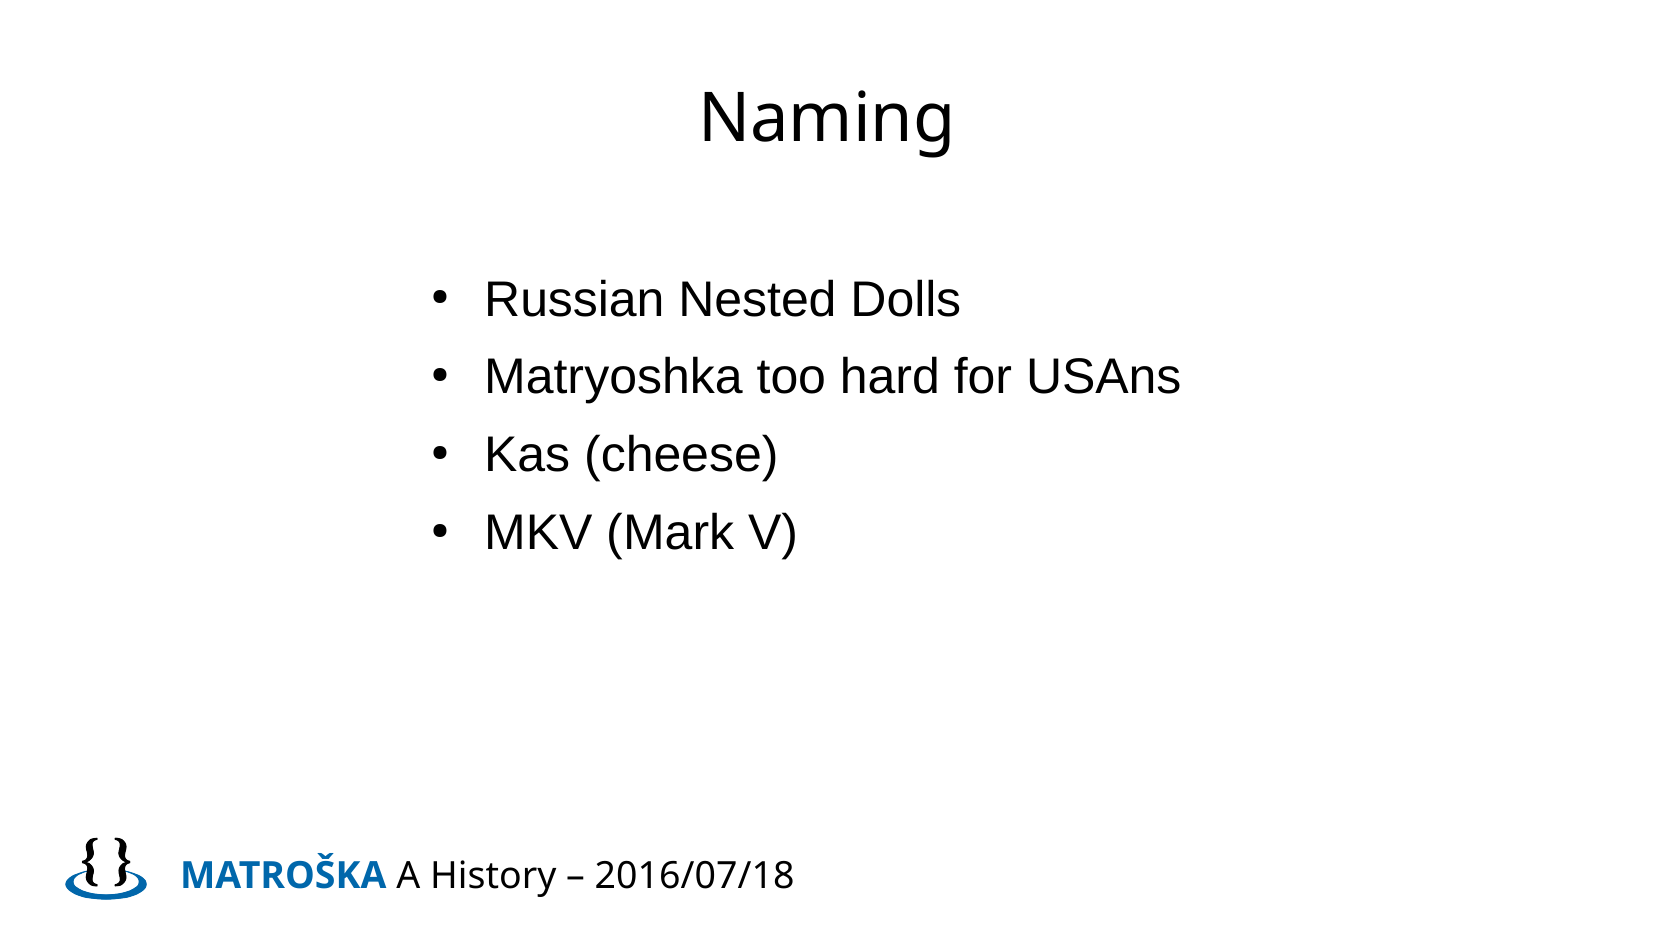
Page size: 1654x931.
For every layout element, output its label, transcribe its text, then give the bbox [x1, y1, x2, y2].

list Russian Nested Dolls Matryoshka too hard for USAns Kas (cheese) MKV (Mark V) [413, 270, 1300, 668]
title Naming [82, 37, 1571, 193]
picture [65, 827, 147, 910]
text_box MATROŠKA A History – 2016/07/18 [165, 841, 892, 902]
